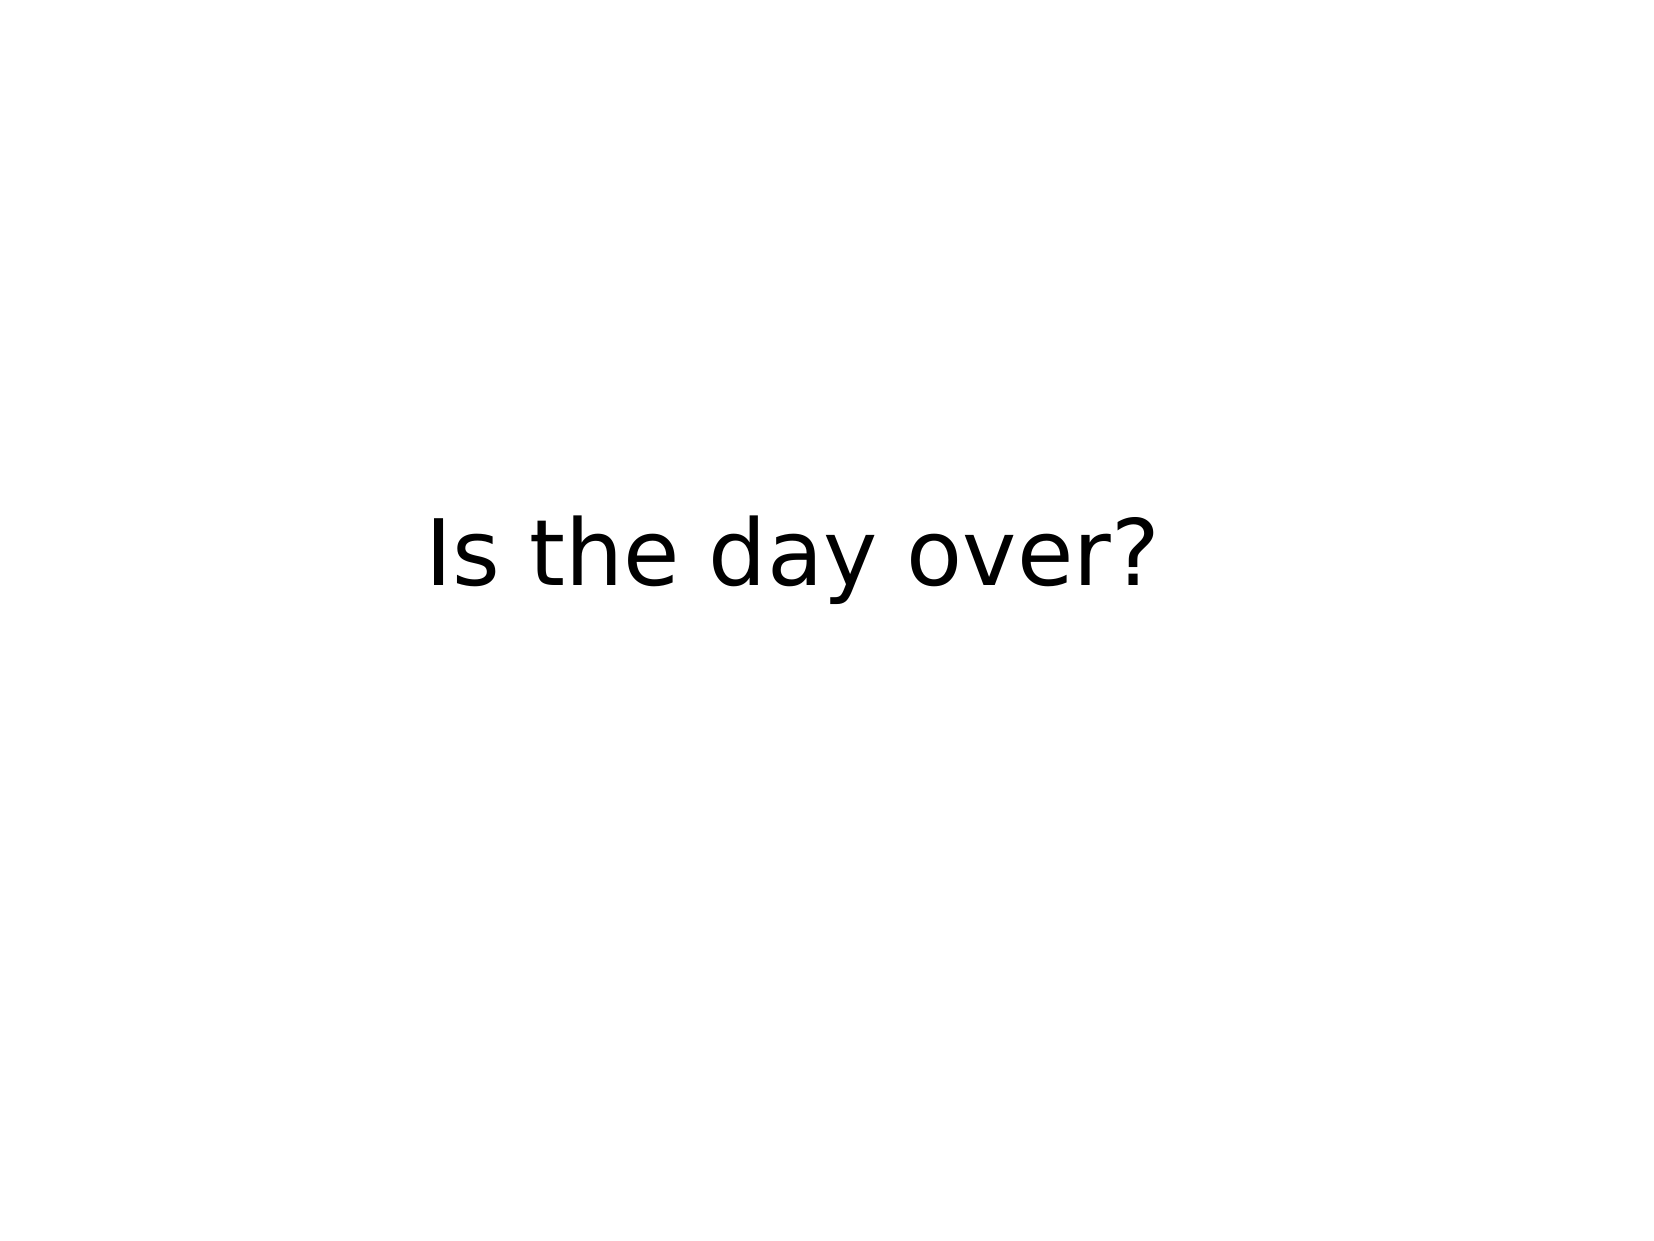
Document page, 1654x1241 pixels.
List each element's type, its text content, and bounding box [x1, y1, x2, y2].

title Is the day over? [49, 450, 1538, 658]
